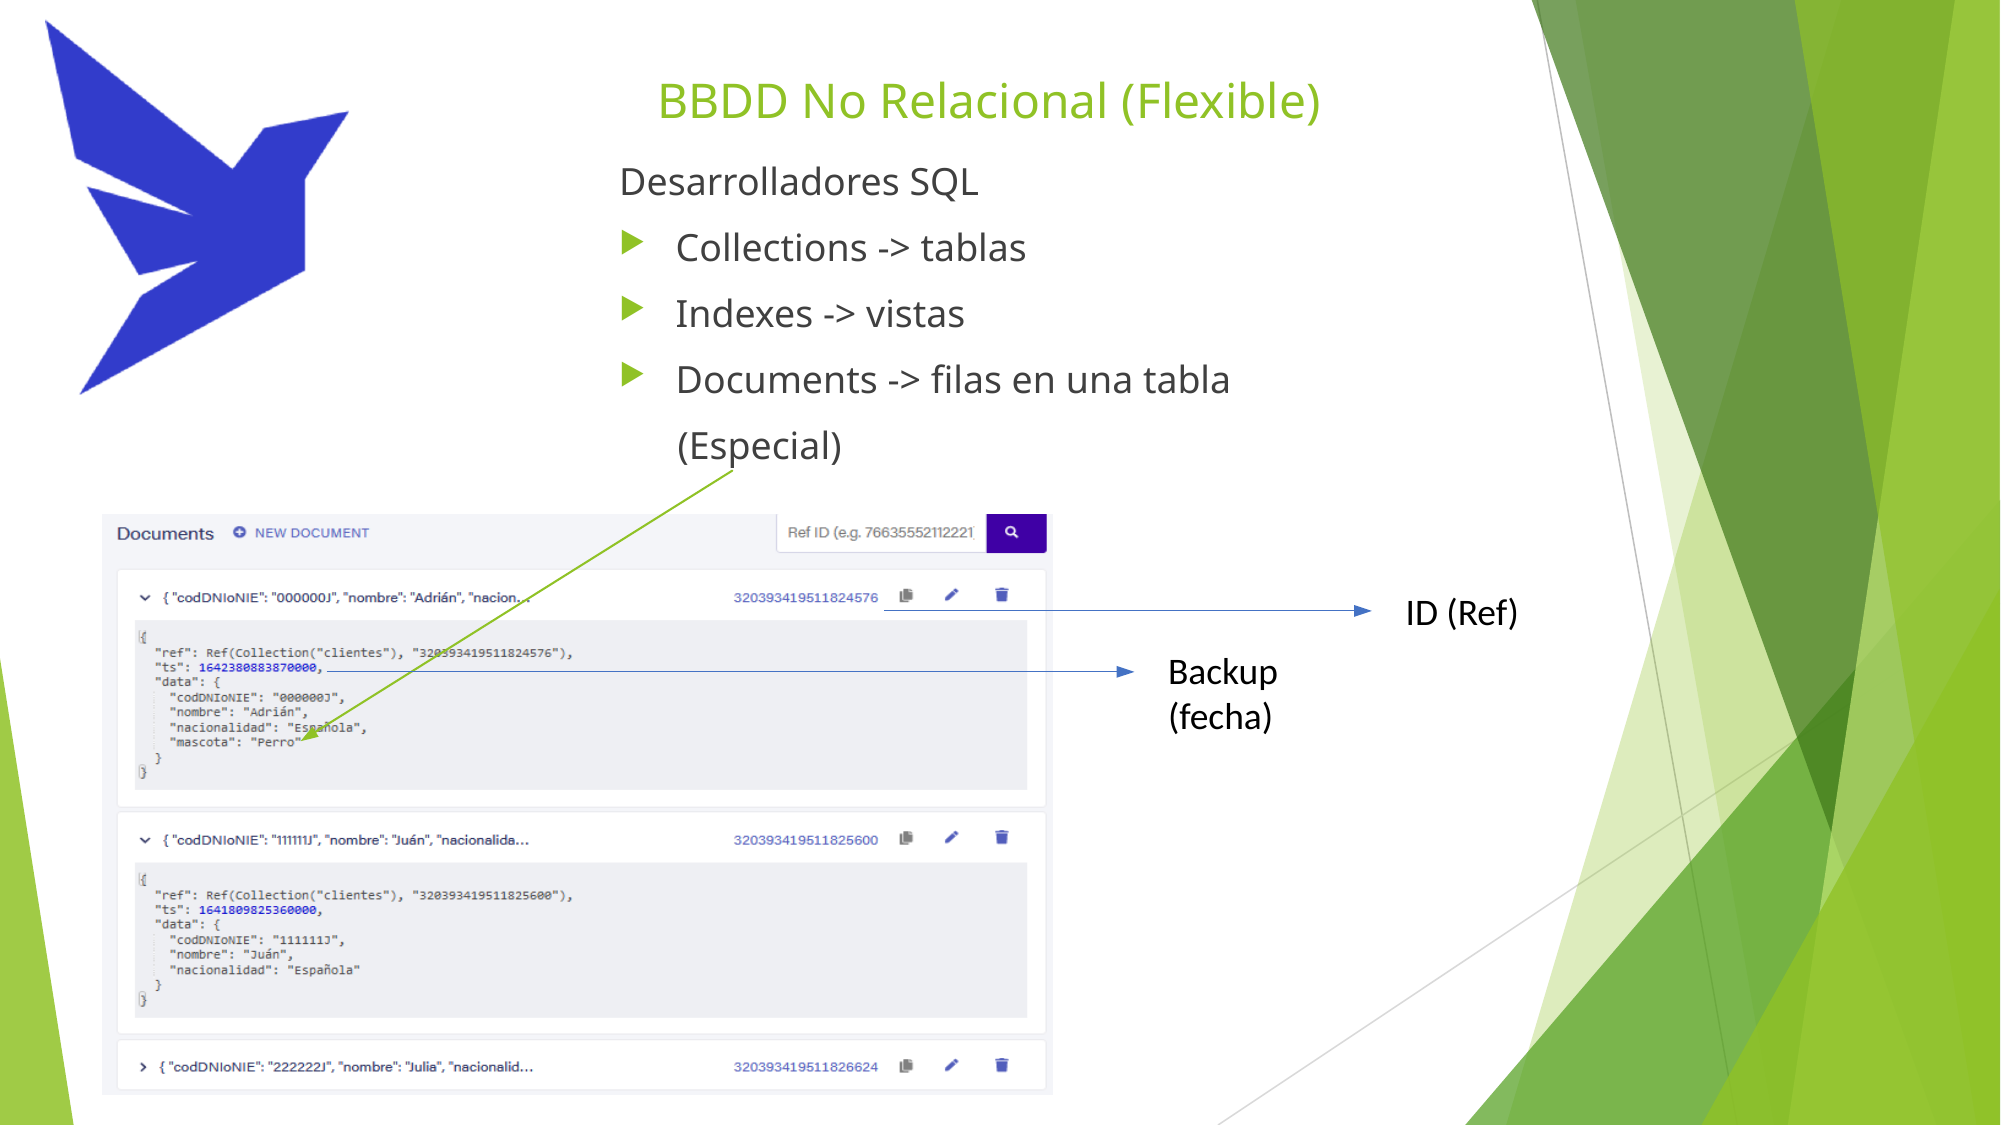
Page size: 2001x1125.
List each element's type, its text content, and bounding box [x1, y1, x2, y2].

title BBDD No Relacional (Flexible) [421, 63, 1853, 208]
text_box Backup (fecha) [1153, 639, 1304, 746]
picture [102, 514, 1053, 1095]
picture [45, 19, 421, 395]
list Desarrolladores SQL Collections -> tablas Indexes -> vistas Documents -> filas en una tabla (Especial) [604, 150, 1443, 486]
picture [417, 514, 1053, 671]
text_box ID (Ref) [1390, 580, 1568, 642]
